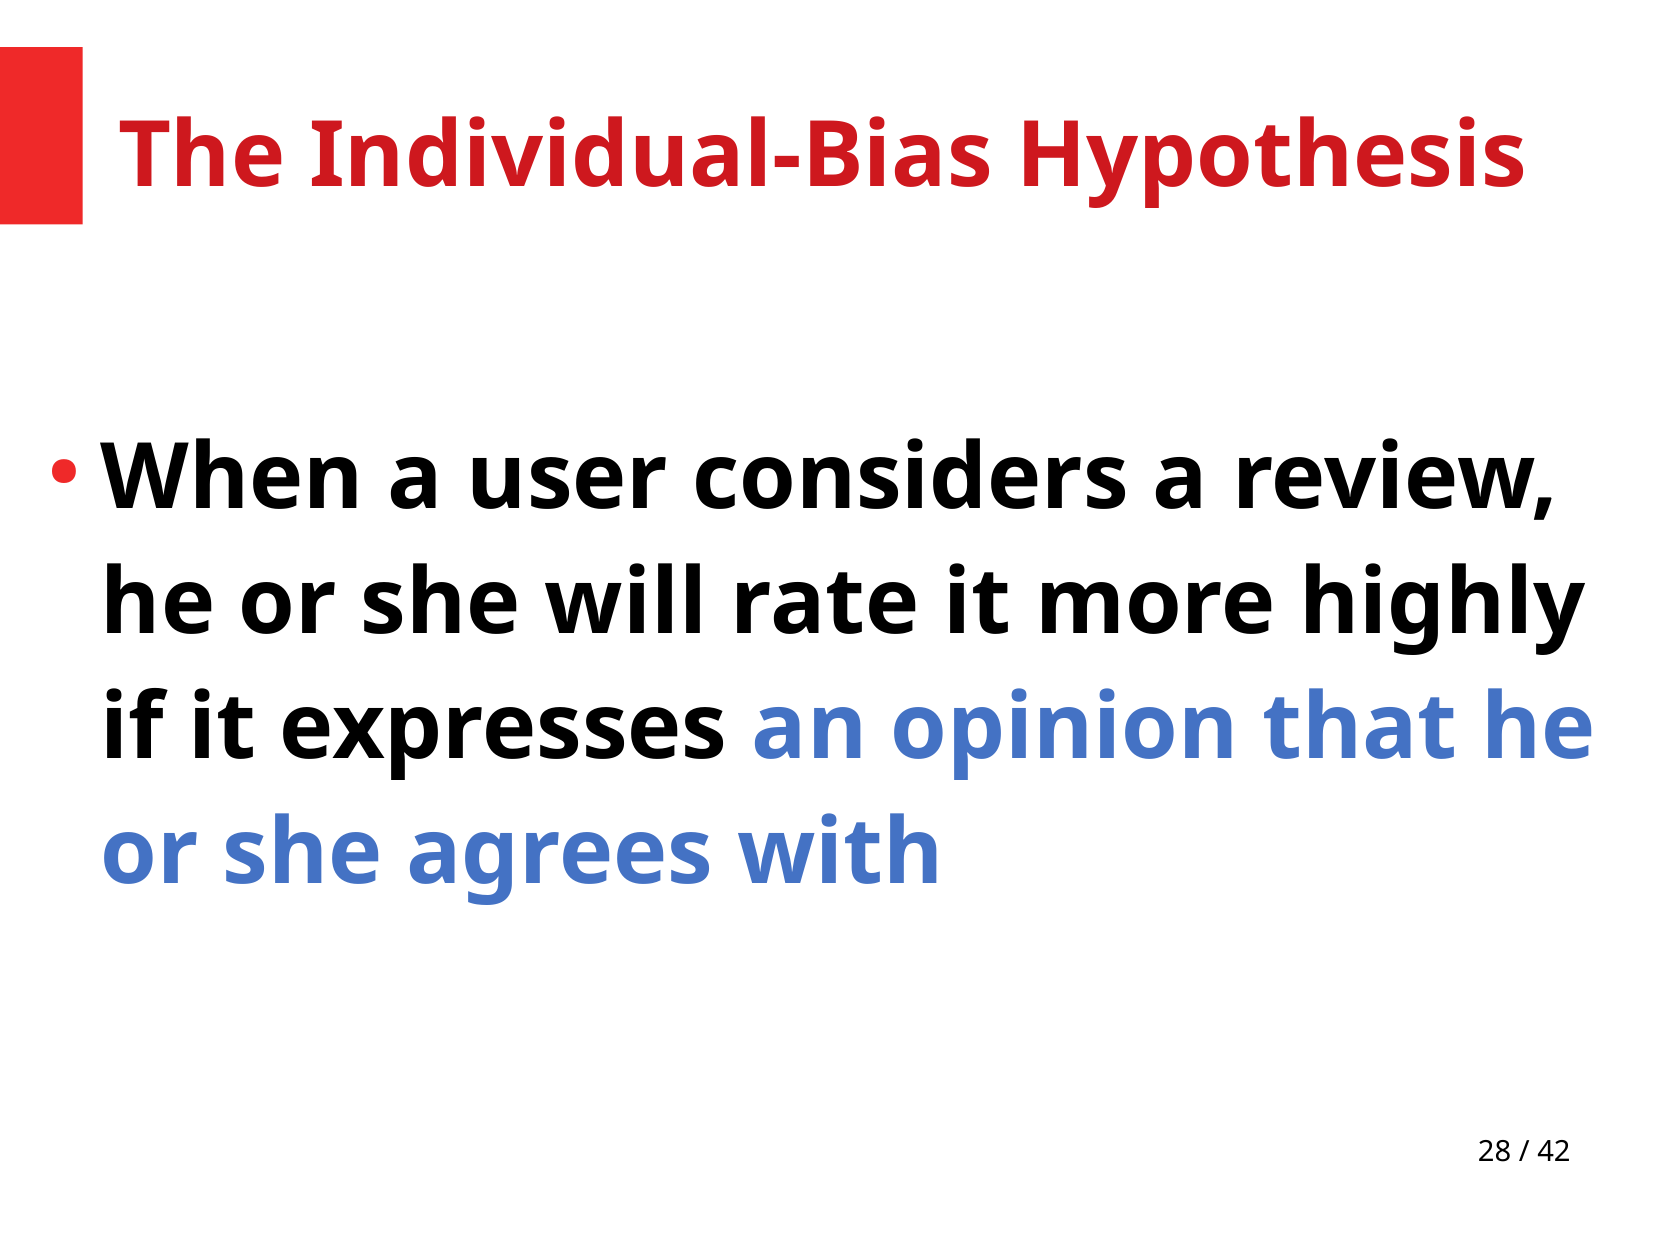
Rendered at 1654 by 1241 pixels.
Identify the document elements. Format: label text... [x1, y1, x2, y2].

title The Individual-Bias Hypothesis [118, 49, 1571, 256]
list When a user considers a review, he or she will rate it more highly if it expresses an opinion that he or she agrees with [30, 256, 1636, 1186]
